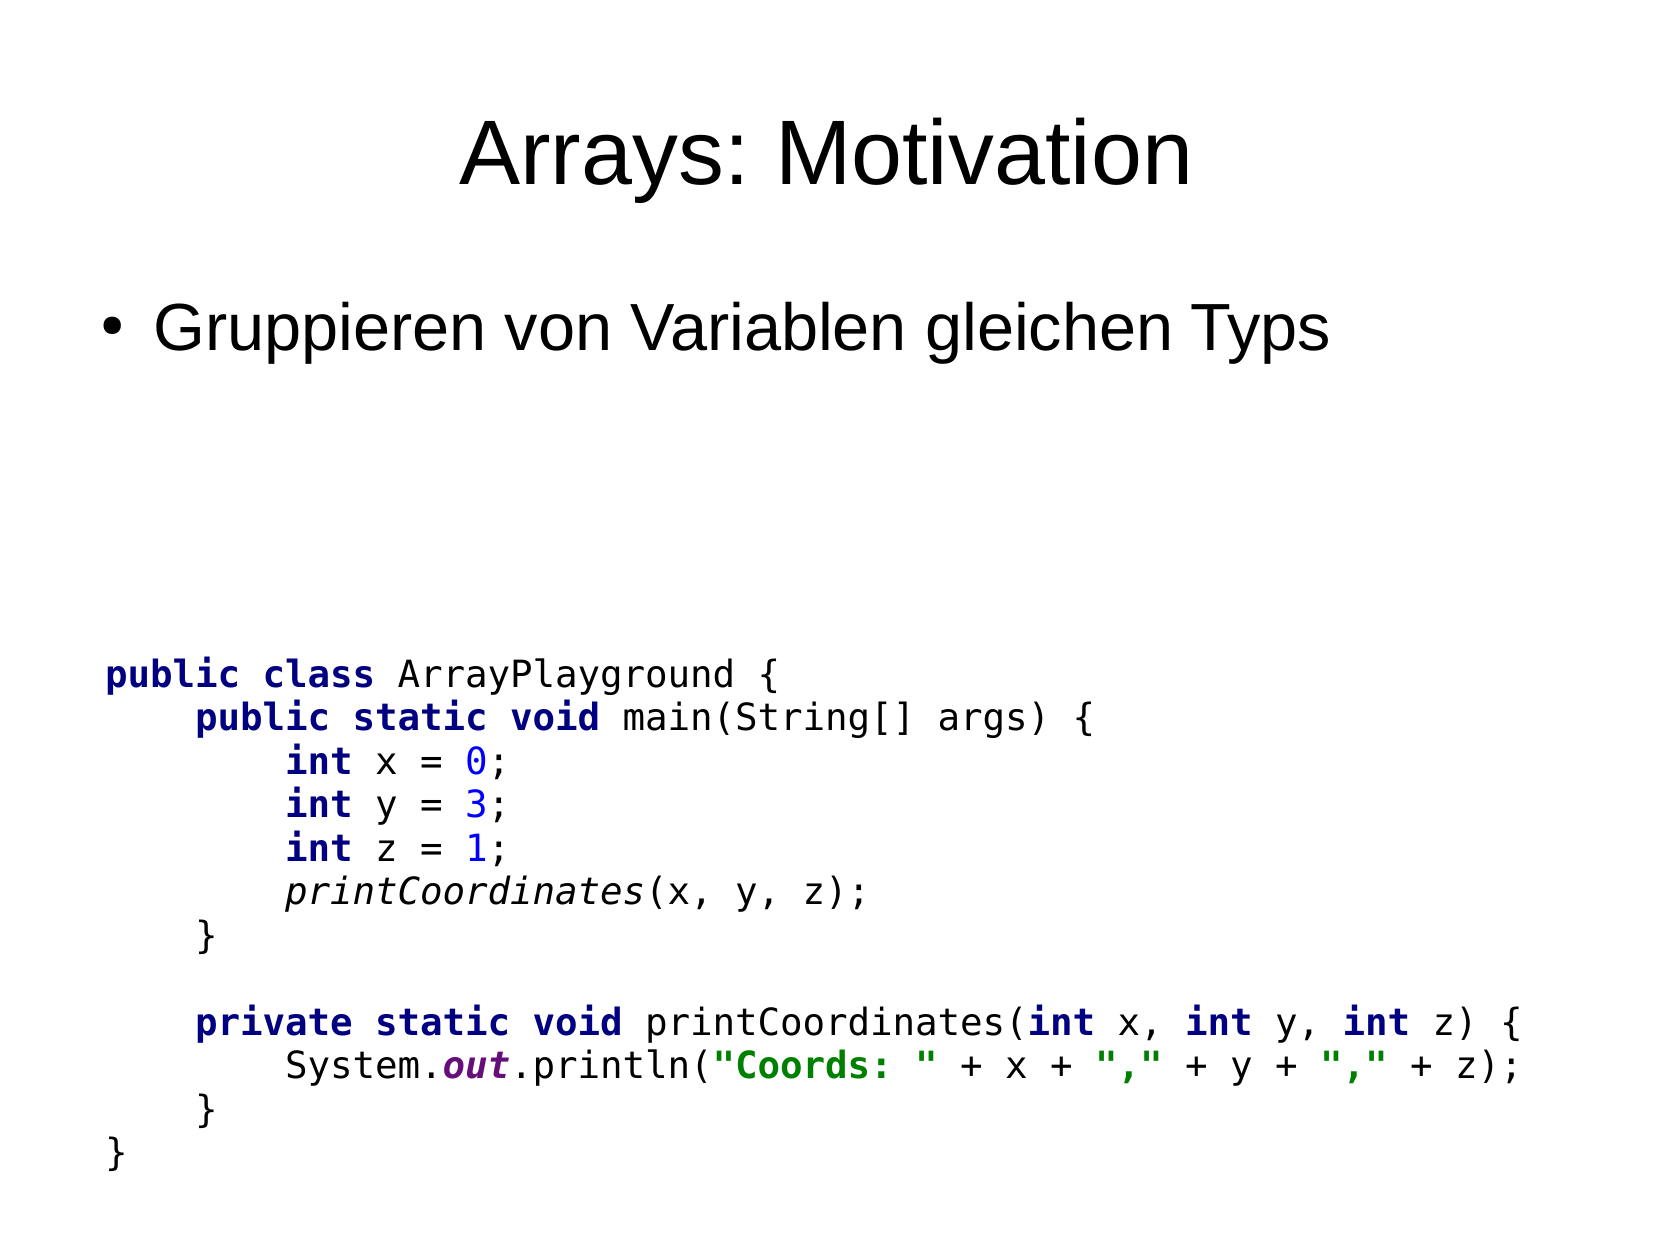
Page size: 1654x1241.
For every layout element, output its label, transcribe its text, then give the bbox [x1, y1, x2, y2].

title Arrays: Motivation [82, 49, 1571, 257]
list Gruppieren von Variablen gleichen Typs [82, 290, 1571, 1216]
